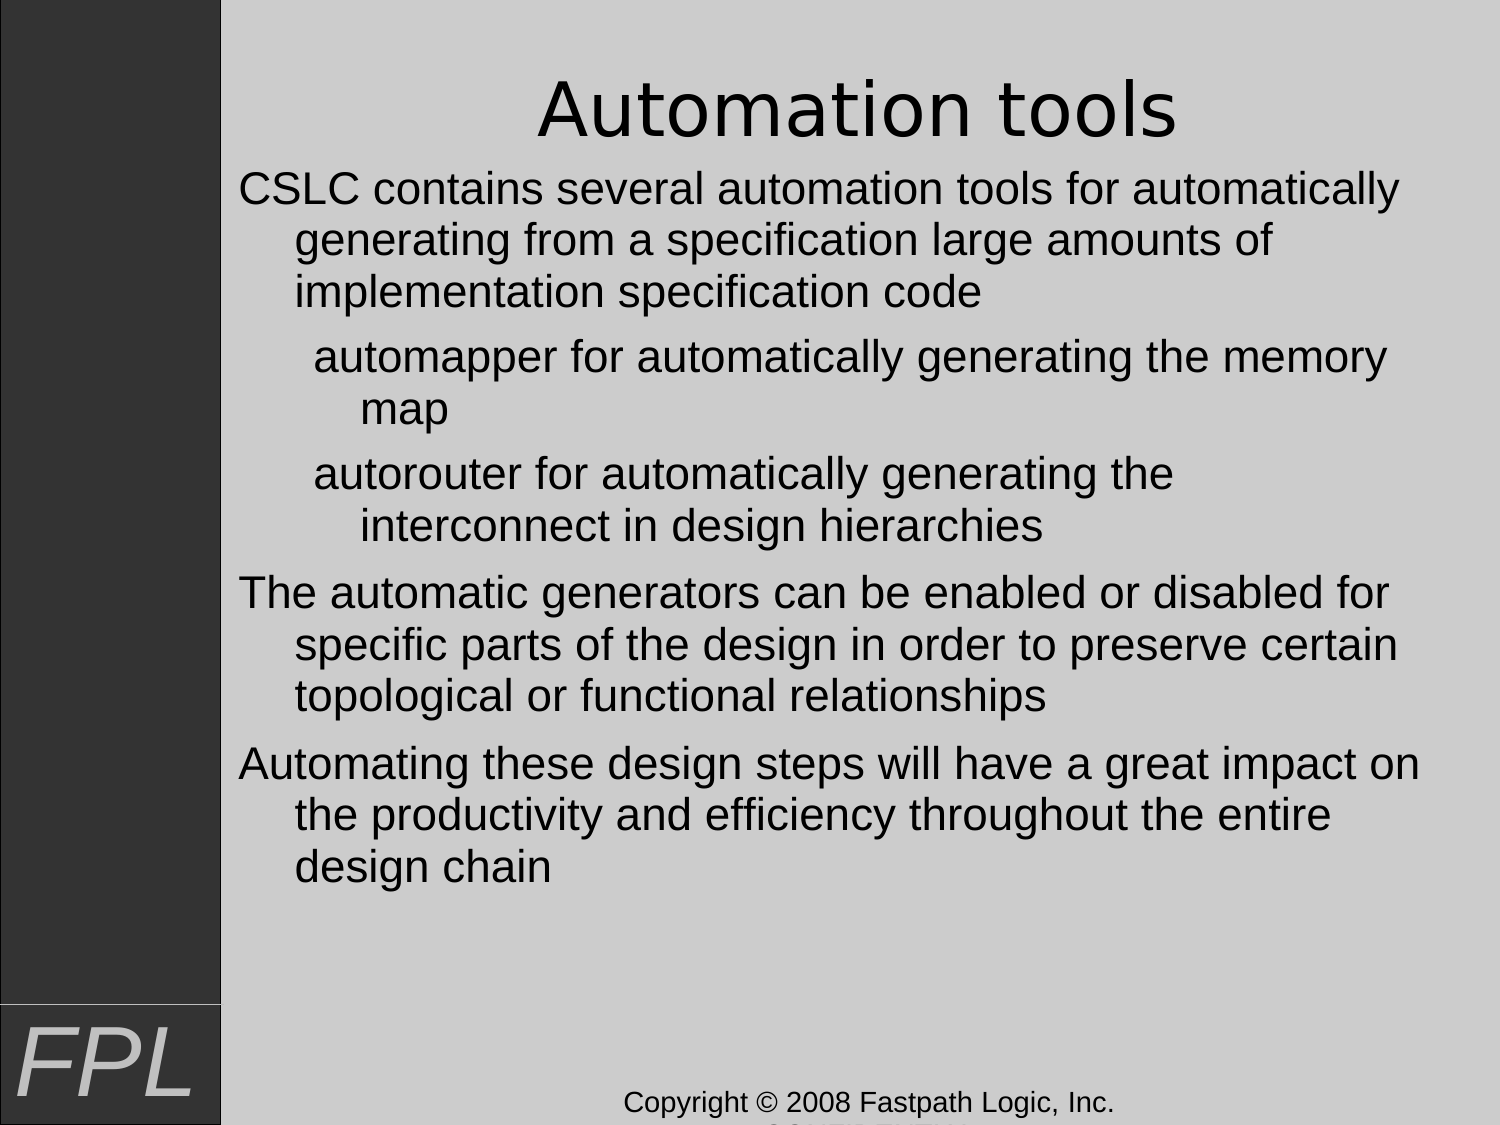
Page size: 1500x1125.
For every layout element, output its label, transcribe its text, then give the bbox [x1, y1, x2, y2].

title Automation tools [358, 12, 1359, 162]
list CSLC contains several automation tools for automatically generating from a specification large amounts of implementation specification code automapper for automatically generating the memory map autorouter for automatically generating the interconnect in design hierarchies The automatic generators can be enabled or disabled for specific parts of the design in order to preserve certain topological or functional relationships Automating these design steps will have a great impact on the productivity and efficiency throughout the entire design chain [238, 162, 1429, 1110]
